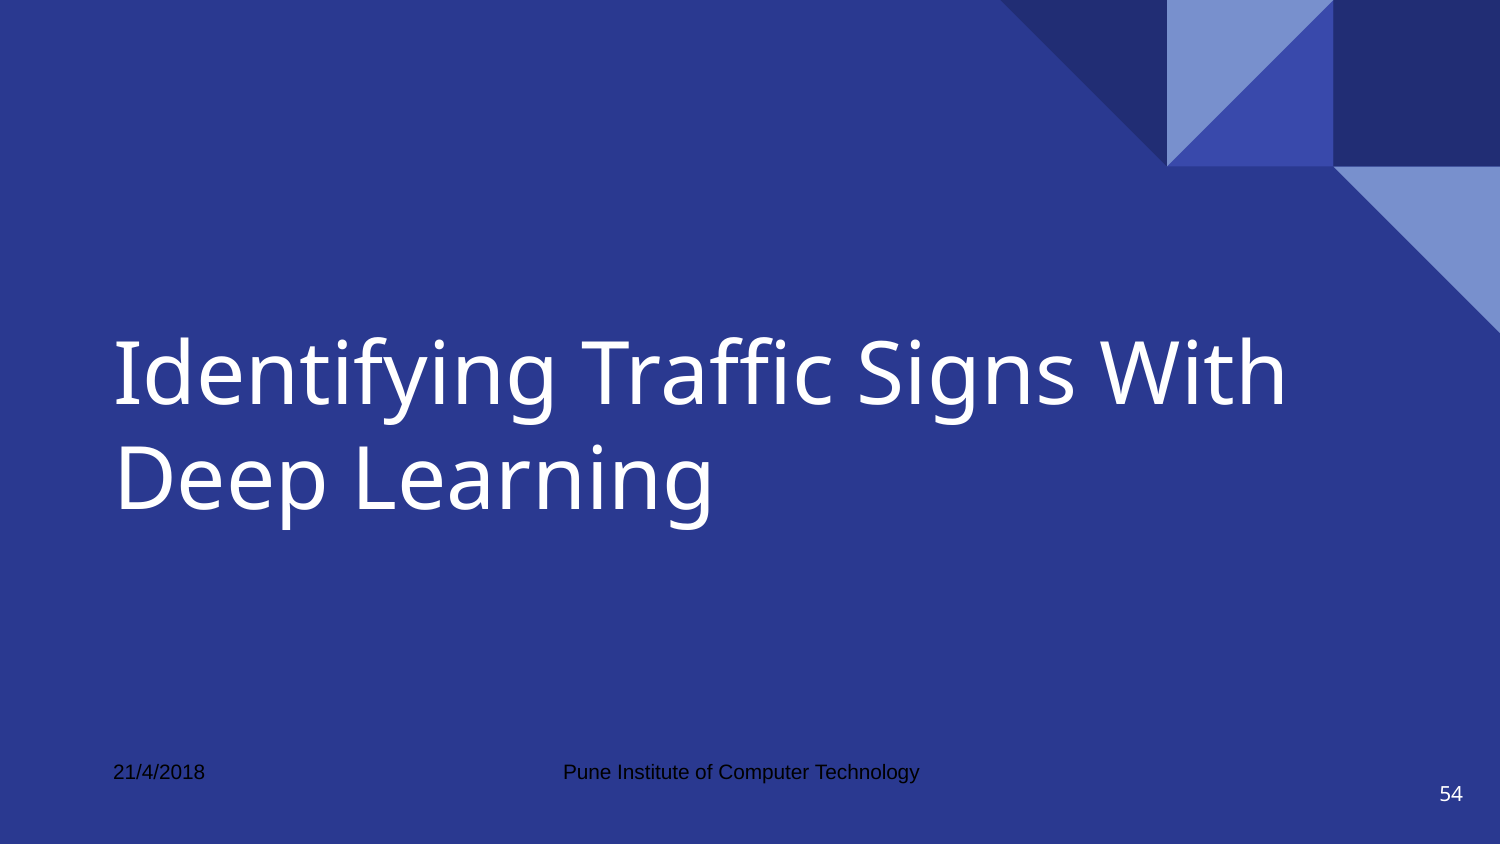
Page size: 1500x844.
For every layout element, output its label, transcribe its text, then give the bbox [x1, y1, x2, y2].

slide_number <number> [1387, 762, 1478, 828]
title Identifying Traffic Signs With Deep Learning [98, 353, 1447, 491]
